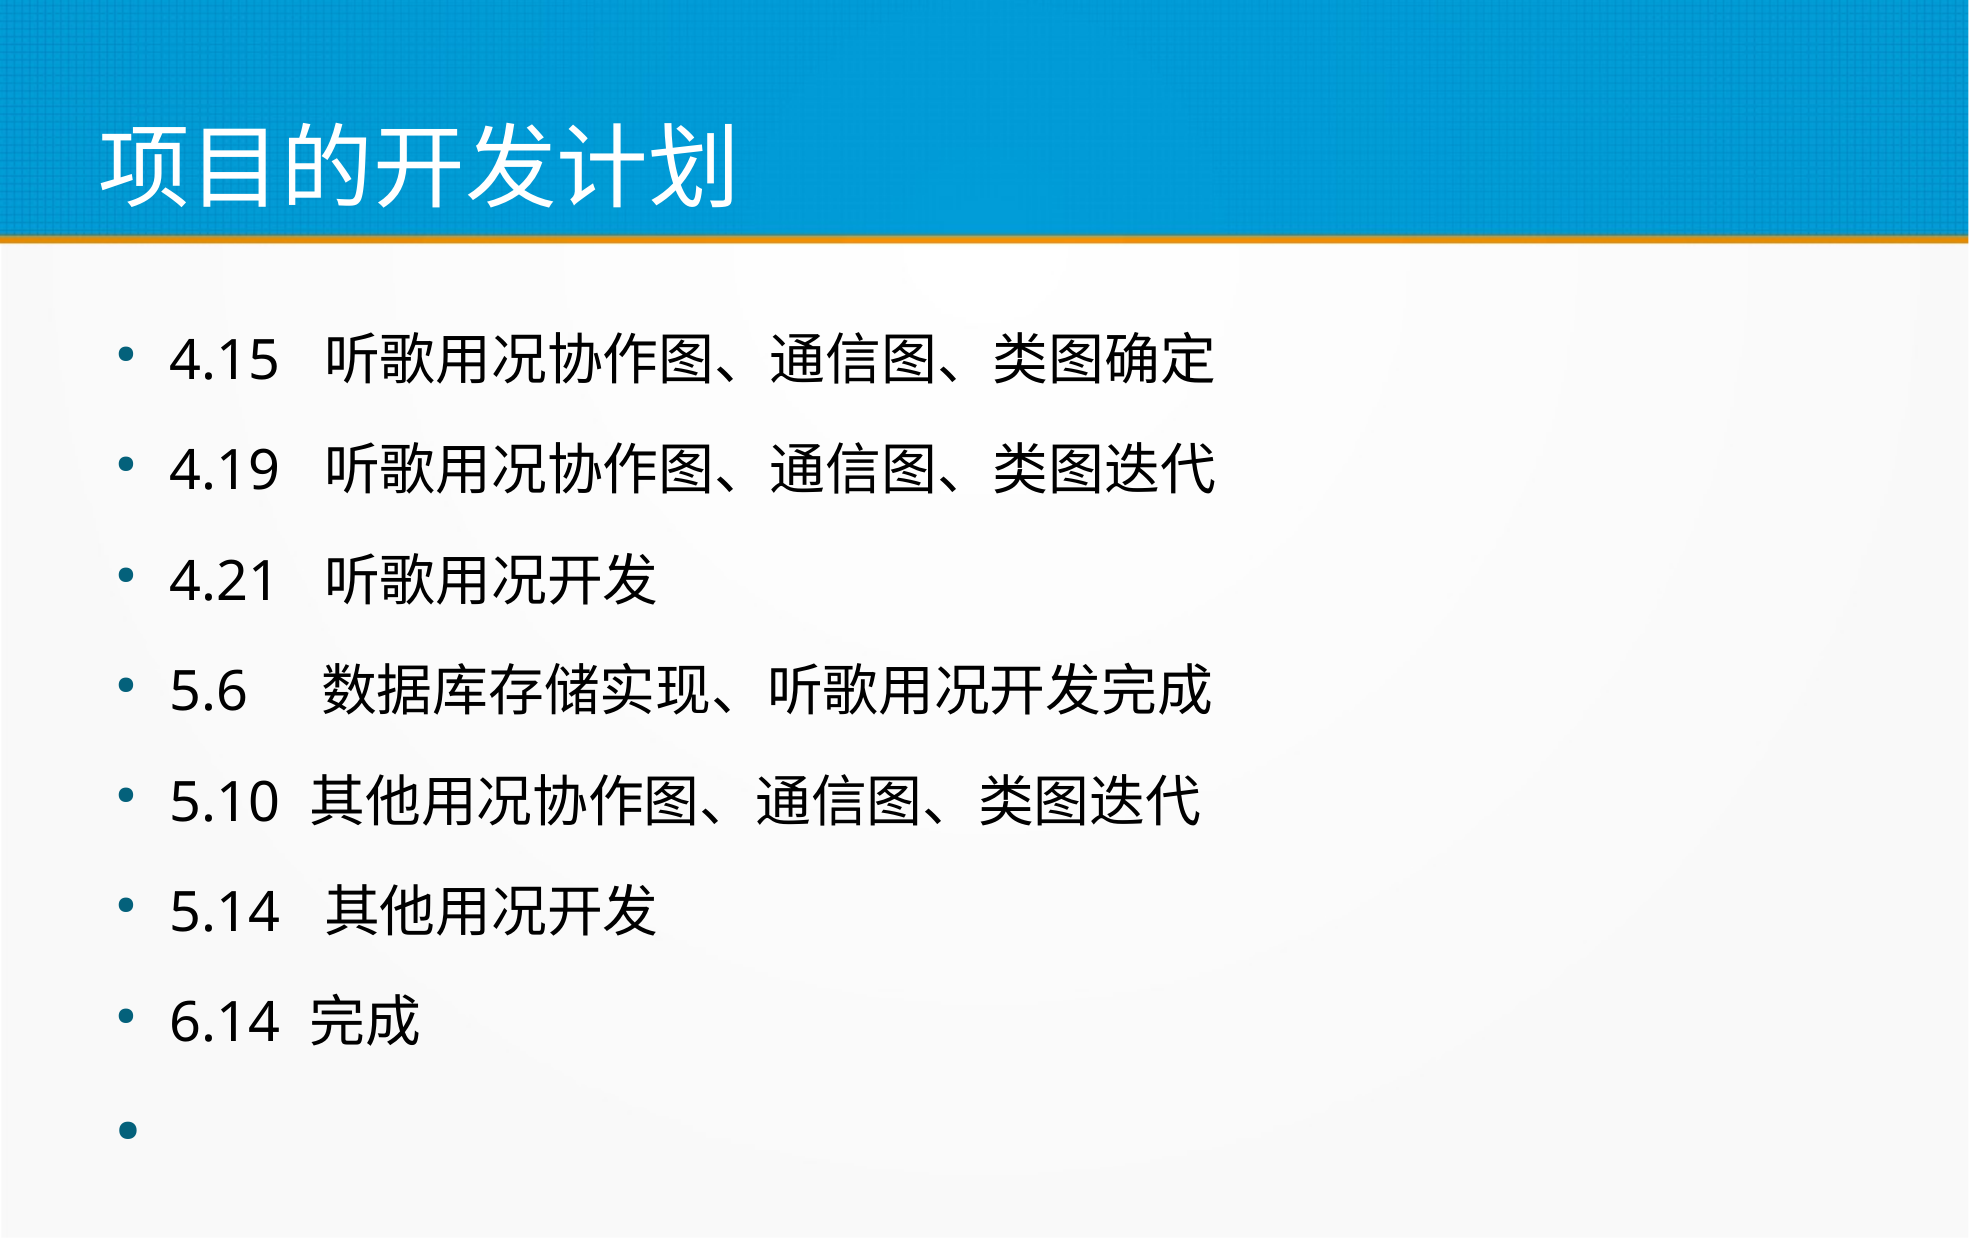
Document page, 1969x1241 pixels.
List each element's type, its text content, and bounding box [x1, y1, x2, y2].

list 4.15 听歌用况协作图、通信图、类图确定 4.19 听歌用况协作图、通信图、类图迭代 4.21 听歌用况开发 5.6 数据库存储实现、听歌用况开发完成 5.10 其他用况协作图、通信图、类图迭代 5.14 其他用况开发 6.14 完成 [98, 315, 1861, 1081]
picture [0, 233, 1969, 1241]
title 项目的开发计划 [98, 19, 1870, 227]
